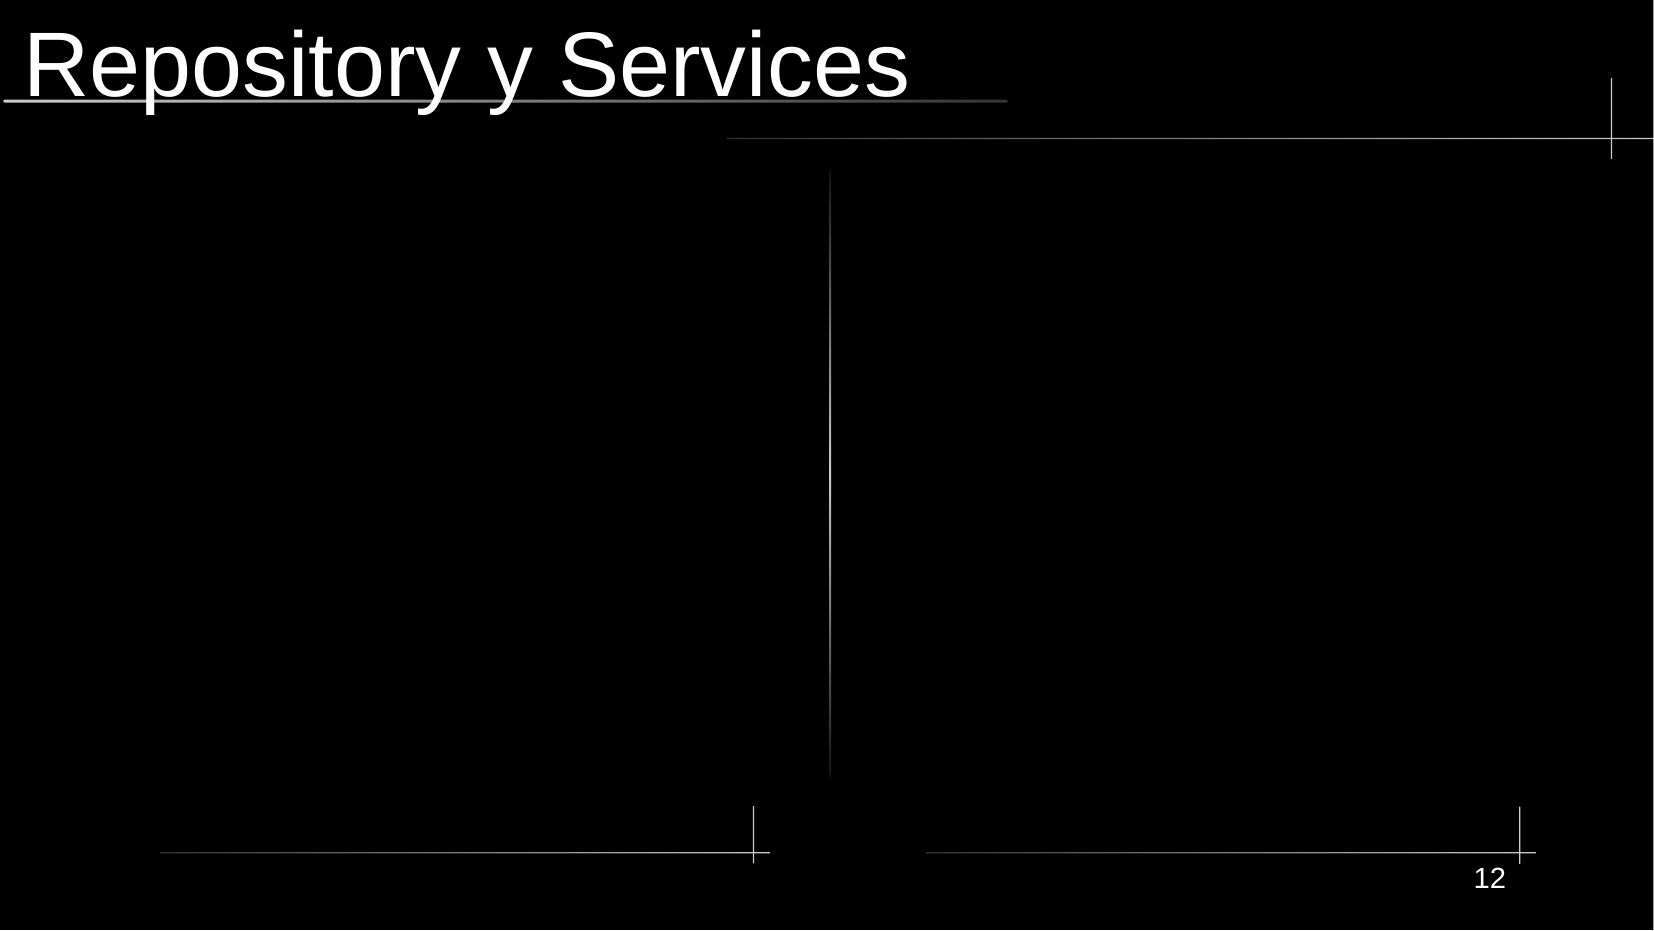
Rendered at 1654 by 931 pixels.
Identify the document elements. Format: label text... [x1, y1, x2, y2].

title Repository y Services [23, 11, 1589, 119]
